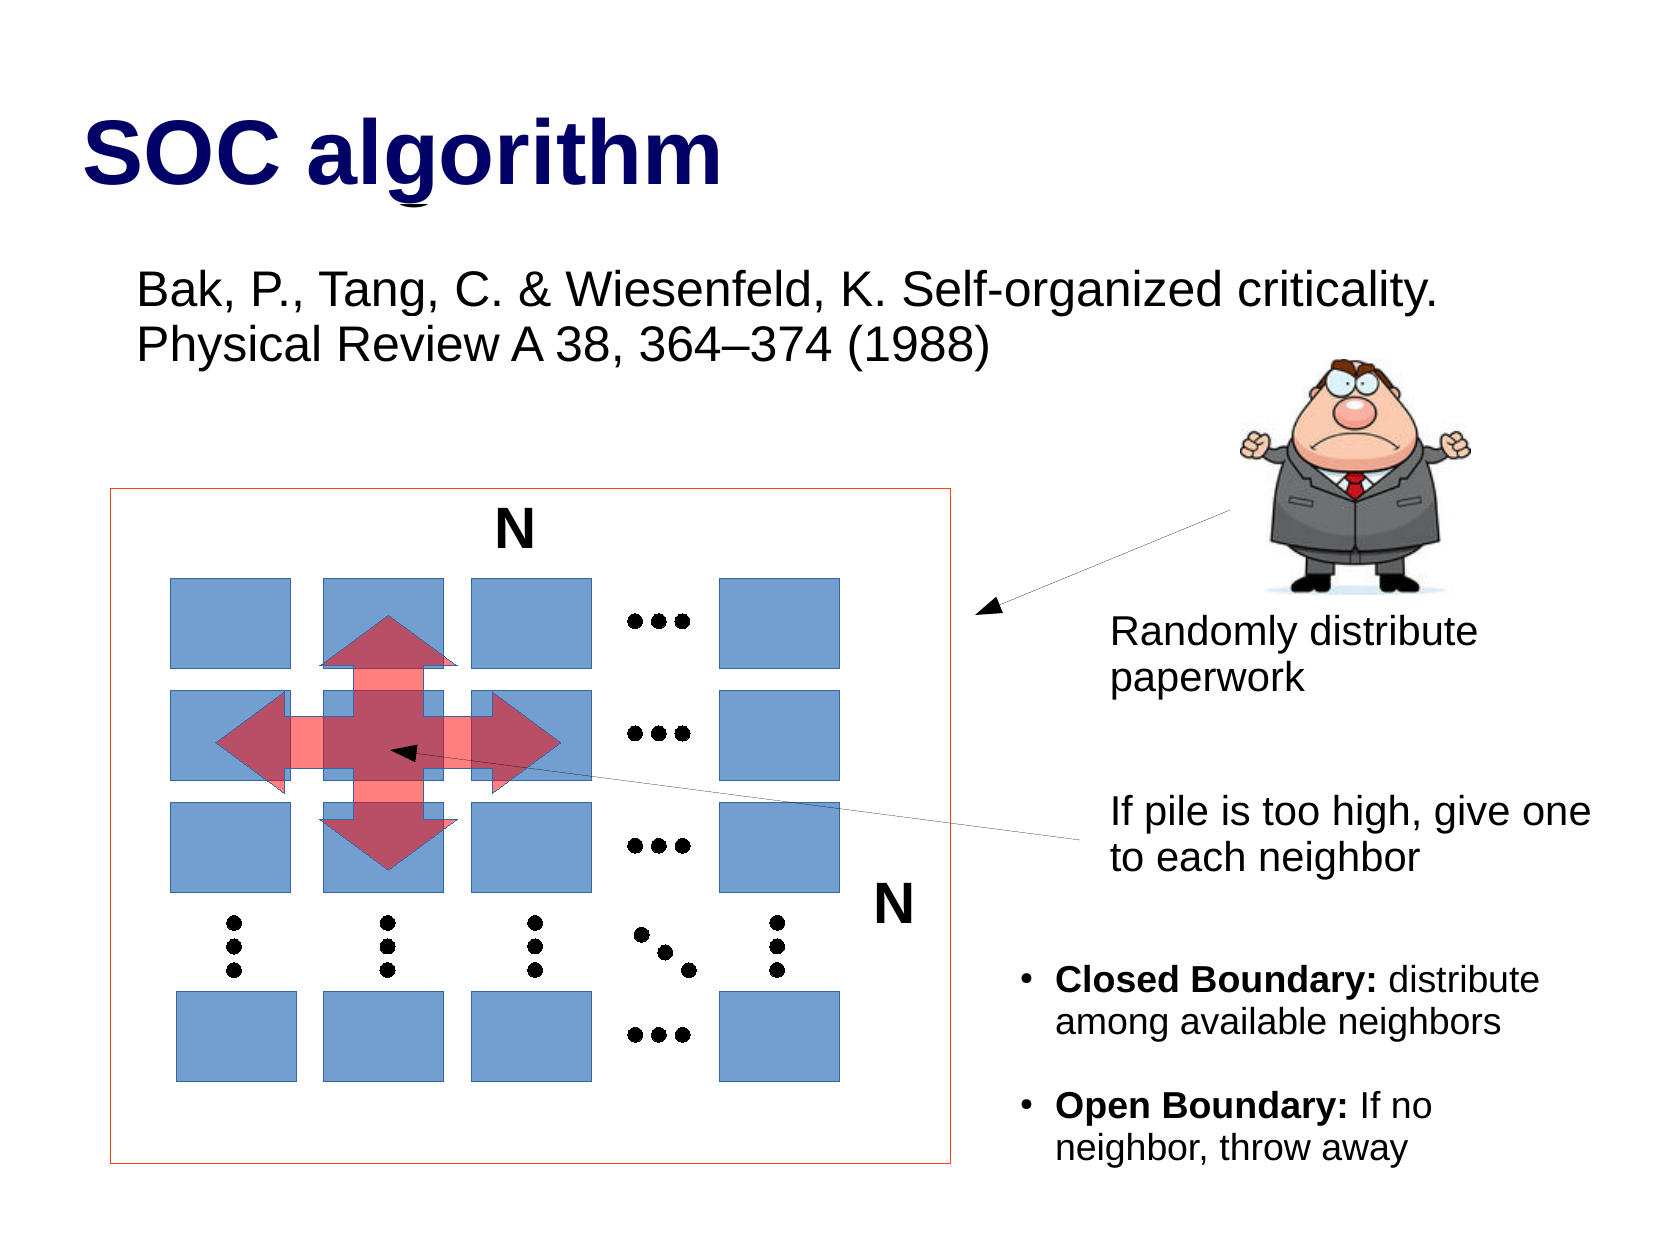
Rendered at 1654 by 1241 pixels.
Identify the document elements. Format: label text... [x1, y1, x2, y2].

text_box [379, 962, 396, 978]
title SOC algorithm [82, 49, 1571, 257]
text_box [651, 725, 667, 741]
text_box [527, 915, 543, 931]
text_box Randomly distribute paperwork [1095, 600, 1501, 709]
text_box [651, 613, 667, 629]
text_box [380, 938, 396, 954]
text_box [769, 938, 785, 954]
picture [1240, 359, 1471, 595]
text_box [657, 944, 673, 961]
text_box [634, 927, 650, 943]
text_box [226, 938, 242, 955]
text_box [170, 578, 291, 669]
text_box [170, 578, 592, 893]
text_box N [480, 488, 552, 569]
text_box [719, 991, 840, 1082]
text_box [675, 1027, 691, 1043]
text_box [527, 938, 543, 954]
text_box If pile is too high, give one to each neighbor [1095, 780, 1636, 889]
text_box [798, 802, 840, 808]
text_box [627, 838, 643, 854]
text_box [627, 613, 643, 629]
title Bak, P., Tang, C. & Wiesenfeld, K. Self-organized criticality. Physical Review A 38, 364–374 (1988) [30, 212, 1519, 421]
text_box [769, 915, 785, 931]
text_box [380, 915, 396, 931]
text_box [651, 1027, 667, 1043]
text_box [674, 725, 691, 742]
text_box [226, 915, 242, 931]
text_box [323, 991, 444, 1082]
text_box [627, 725, 643, 741]
text_box [719, 690, 840, 781]
text_box [675, 838, 691, 854]
text_box [769, 962, 785, 978]
text_box [170, 802, 291, 893]
text_box [226, 962, 242, 978]
text_box [471, 578, 592, 669]
text_box [719, 578, 840, 669]
text_box Closed Boundary: distribute among available neighbors Open Boundary: If no neighbor, throw away [1005, 951, 1576, 1176]
text_box [471, 802, 592, 893]
text_box [674, 613, 690, 629]
text_box [176, 991, 297, 1082]
text_box [627, 1027, 643, 1043]
text_box [719, 802, 840, 893]
text_box [681, 962, 697, 978]
text_box [471, 991, 592, 1082]
text_box [527, 962, 543, 978]
text_box N [858, 863, 931, 944]
text_box [651, 838, 667, 854]
